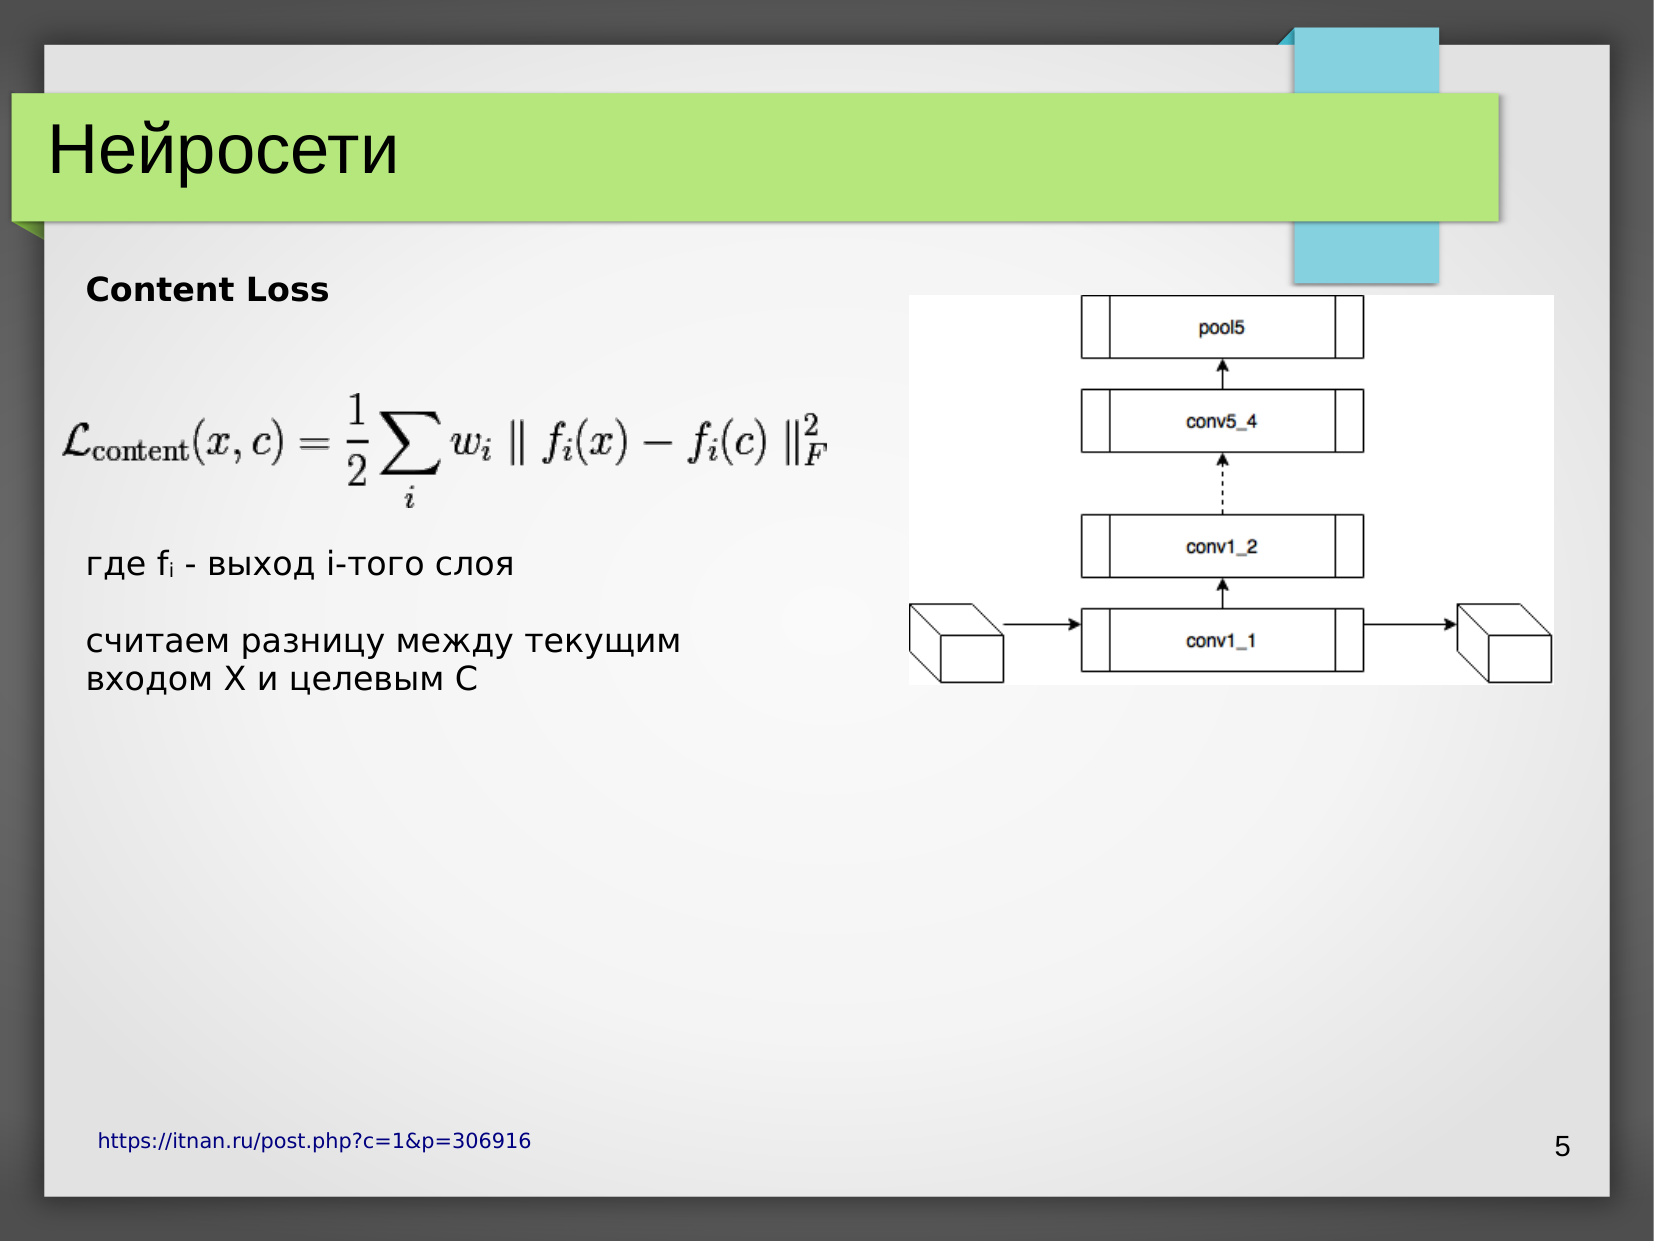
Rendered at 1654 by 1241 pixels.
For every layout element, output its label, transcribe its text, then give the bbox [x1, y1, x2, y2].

text_box где fi - выход i-того слоя считаем разницу между текущим входом Х и целевым С [70, 498, 815, 922]
title Нейросети [47, 96, 1536, 201]
picture [0, 0, 1654, 1241]
text_box Content Loss [70, 263, 875, 381]
text_box https://itnan.ru/post.php?c=1&p=306916 [82, 1122, 894, 1186]
